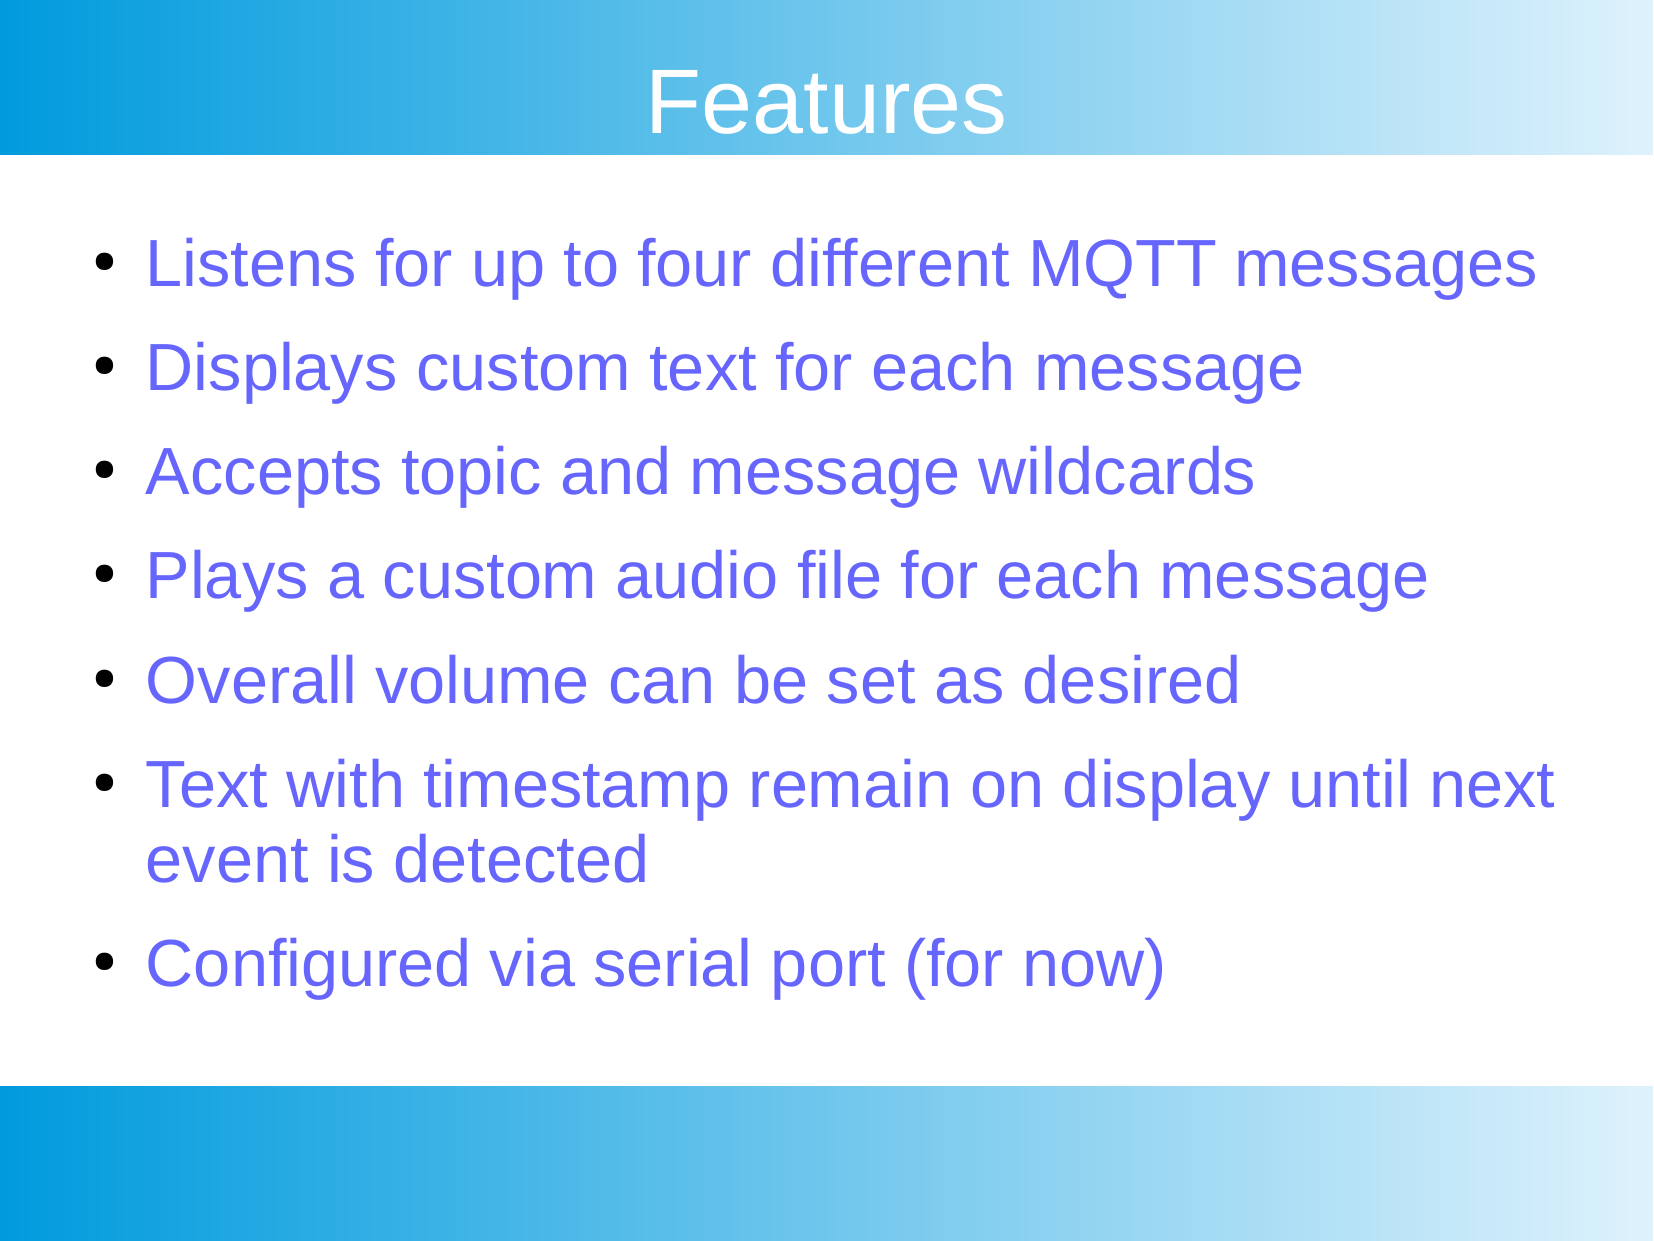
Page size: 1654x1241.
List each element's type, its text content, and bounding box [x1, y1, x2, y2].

title Features [82, 49, 1571, 155]
list Listens for up to four different MQTT messages Displays custom text for each message Accepts topic and message wildcards Plays a custom audio file for each message Overall volume can be set as desired Text with timestamp remain on display until next event is detected Configured via serial port (for now) [75, 225, 1564, 946]
